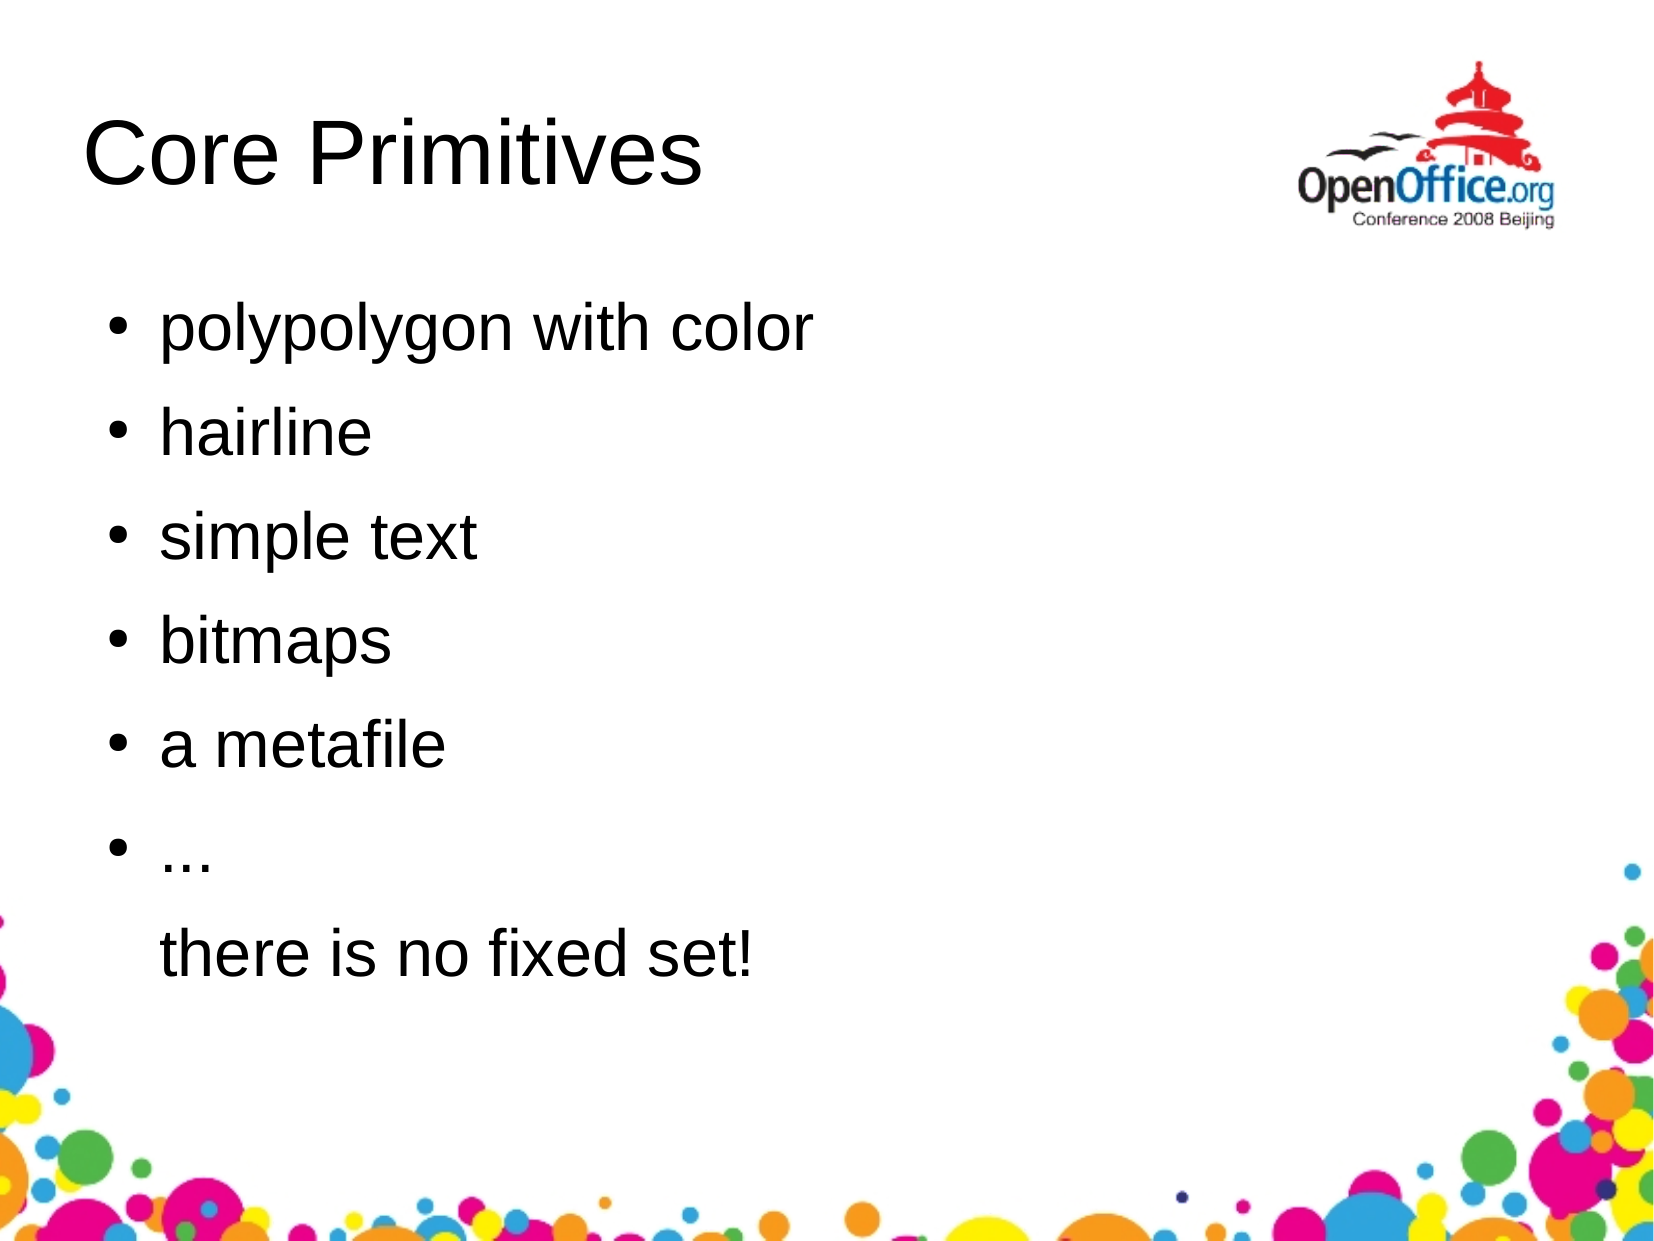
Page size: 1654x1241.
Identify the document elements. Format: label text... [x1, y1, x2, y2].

title Core Primitives [82, 49, 1258, 257]
list polypolygon with color hairline simple text bitmaps a metafile ... there is no fixed set! [88, 290, 1577, 1109]
picture [1285, 51, 1569, 250]
picture [0, 810, 1654, 1241]
